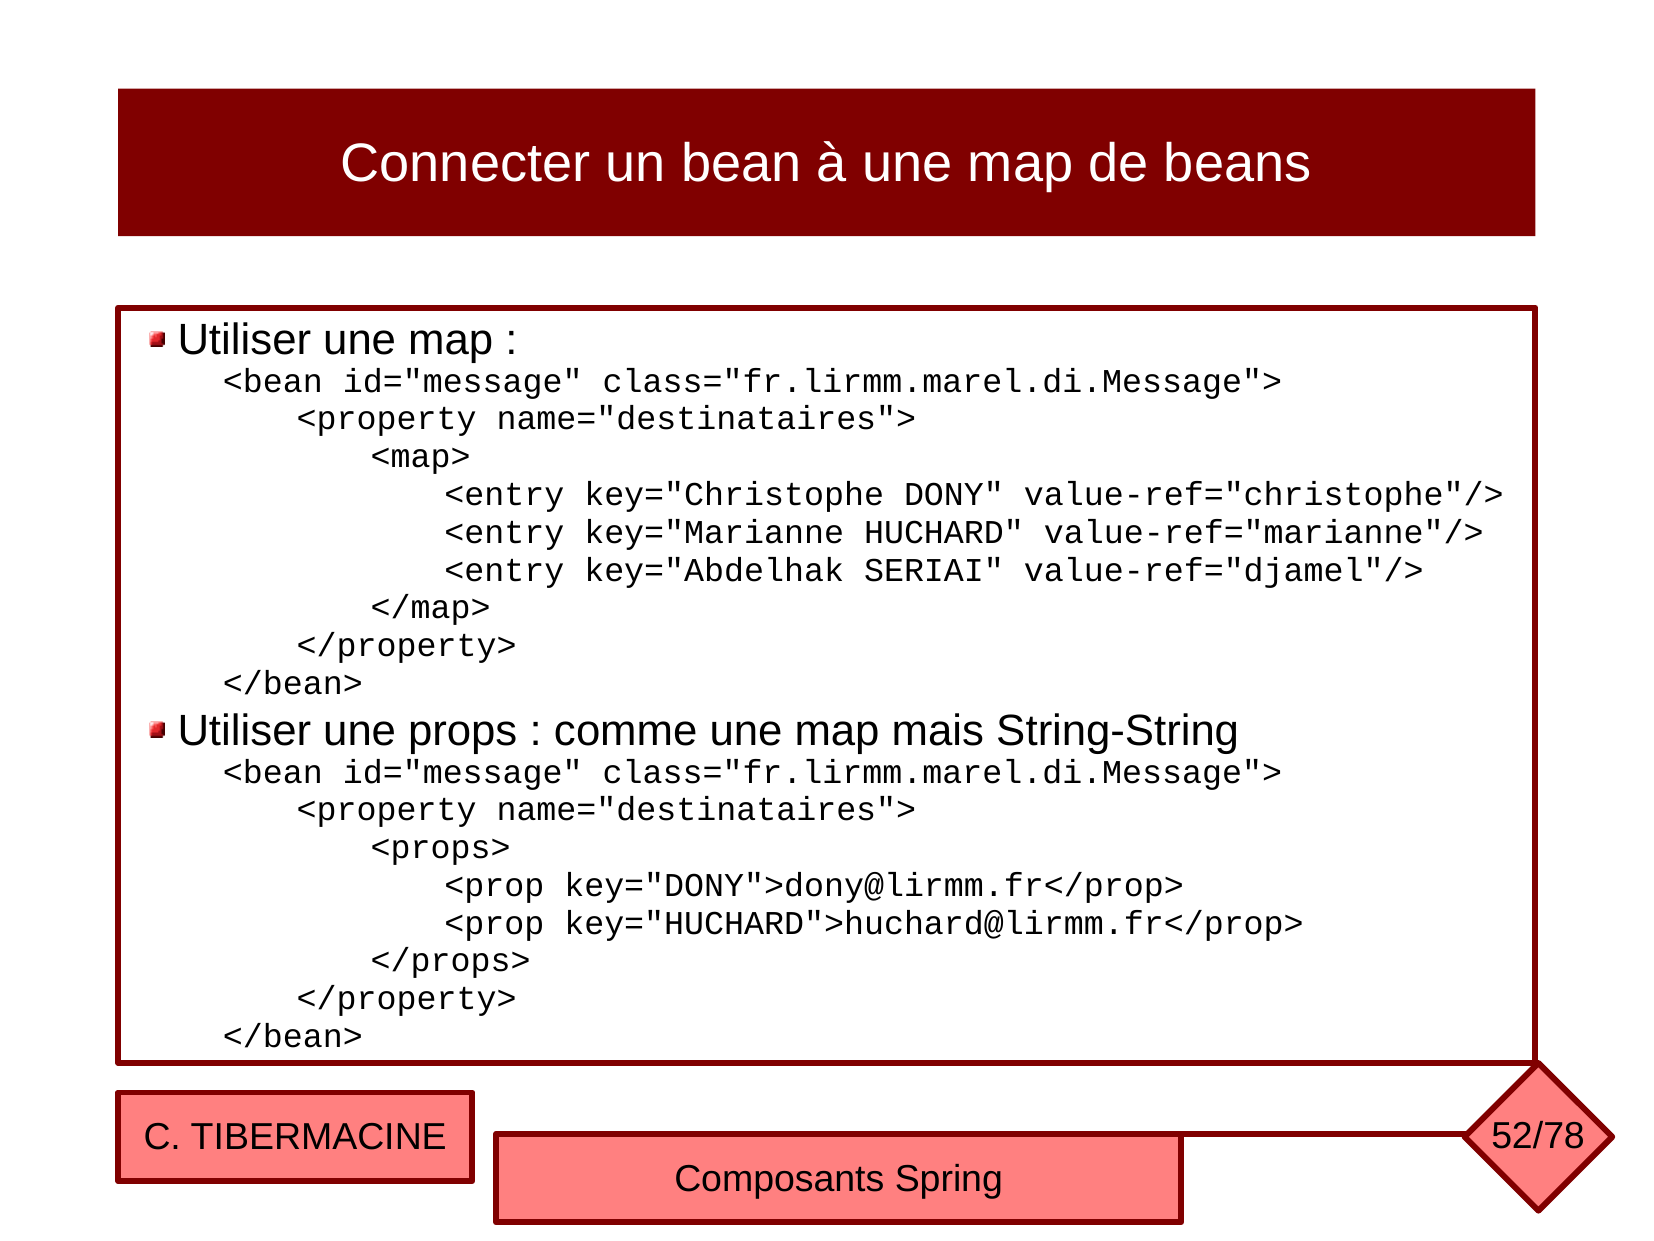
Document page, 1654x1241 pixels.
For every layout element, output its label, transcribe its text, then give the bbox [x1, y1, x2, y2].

text_box Utiliser une map : <bean id="message" class="fr.lirmm.marel.di.Message"> <property name="destinataires"> <map> <entry key="Christophe DONY" value-ref="christophe"/> <entry key="Marianne HUCHARD" value-ref="marianne"/> <entry key="Abdelhak SERIAI" value-ref="djamel"/> </map> </property> </bean> Utiliser une props : comme une map mais String-String <bean id="message" class="fr.lirmm.marel.di.Message"> <property name="destinataires"> <props> <prop key="DONY">dony@lirmm.fr</prop> <prop key="HUCHARD">huchard@lirmm.fr</prop> </props> </property> </bean> [118, 307, 1536, 1063]
picture [149, 331, 165, 347]
text_box [1494, 1062, 1583, 1107]
picture [149, 721, 165, 738]
text_box <numéro>/78 [1476, 1107, 1613, 1207]
text_box C. TIBERMACINE [118, 1092, 473, 1182]
text_box [1464, 1125, 1476, 1149]
text_box Composants Spring [496, 1133, 1182, 1223]
text_box Connecter un bean à une map de beans [118, 88, 1536, 237]
